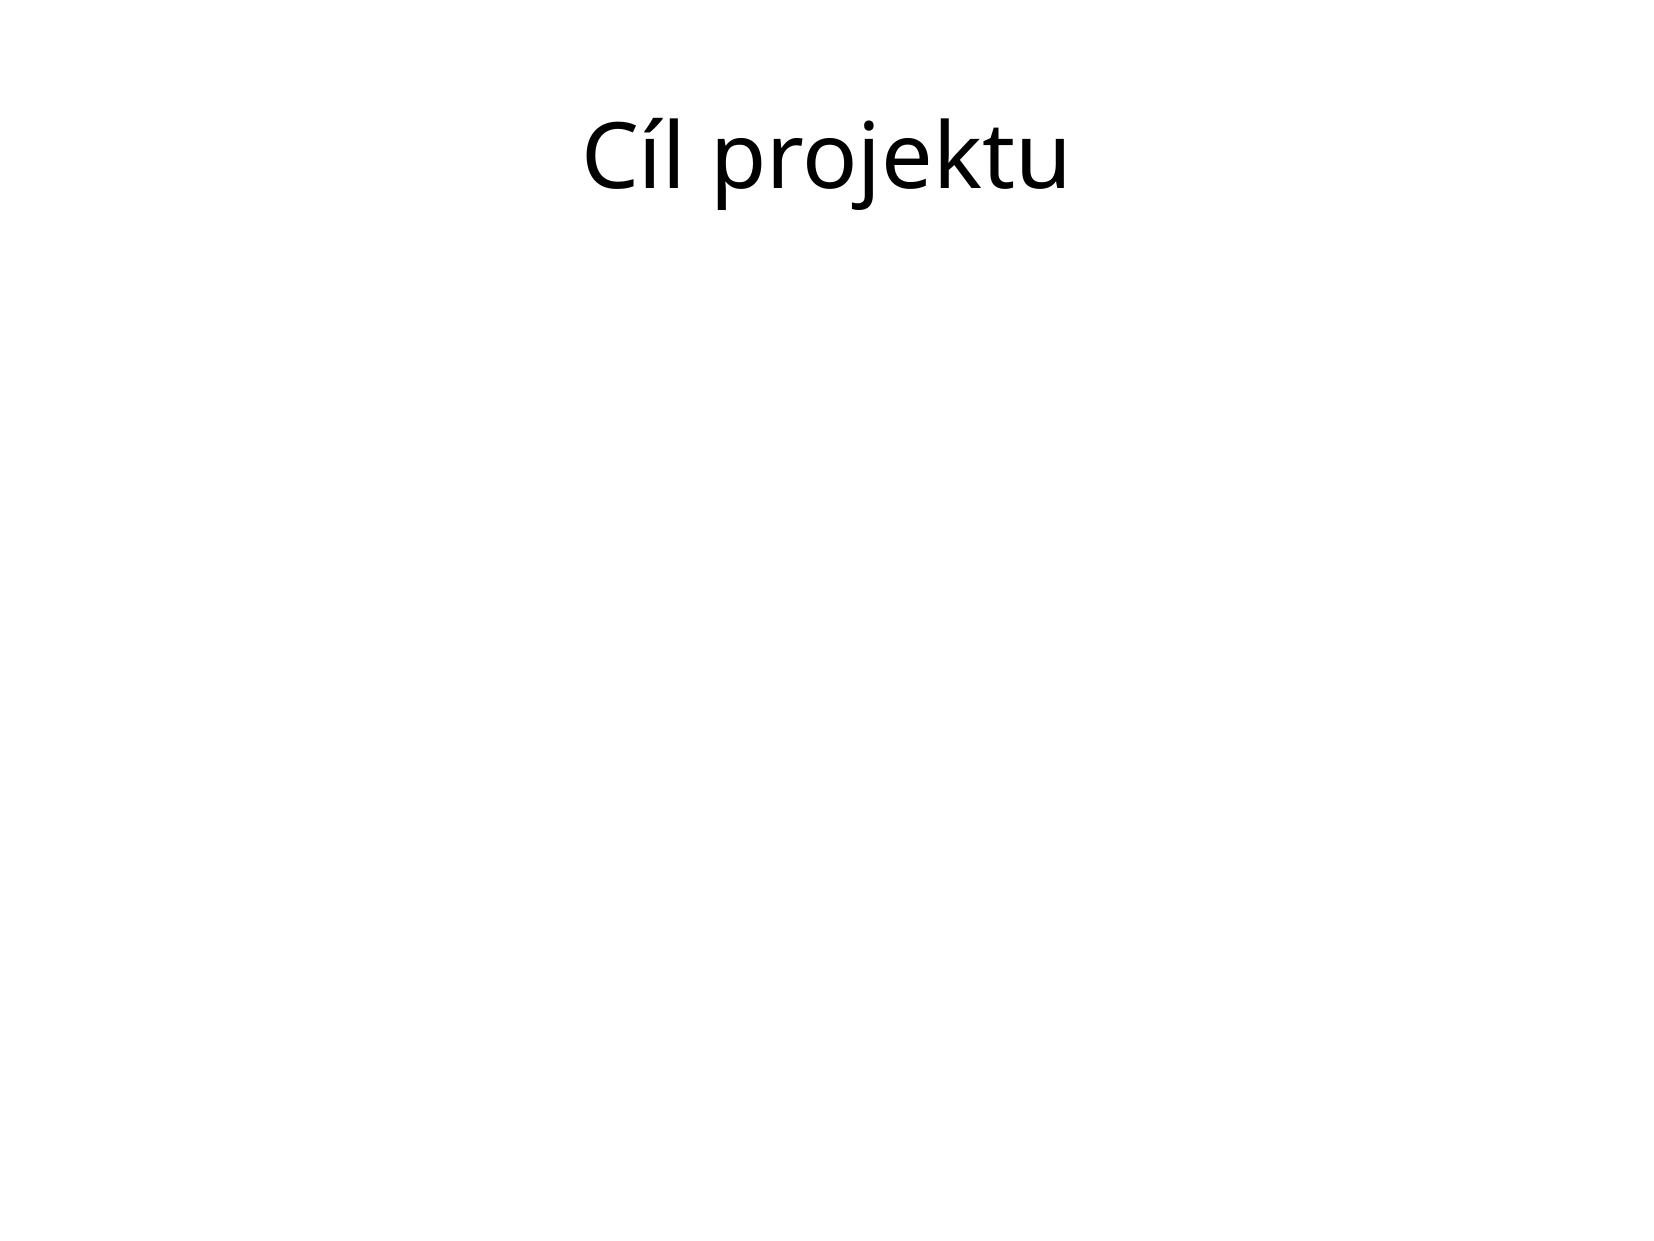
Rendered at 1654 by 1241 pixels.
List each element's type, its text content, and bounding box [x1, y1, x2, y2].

title Cíl projektu [82, 49, 1571, 257]
